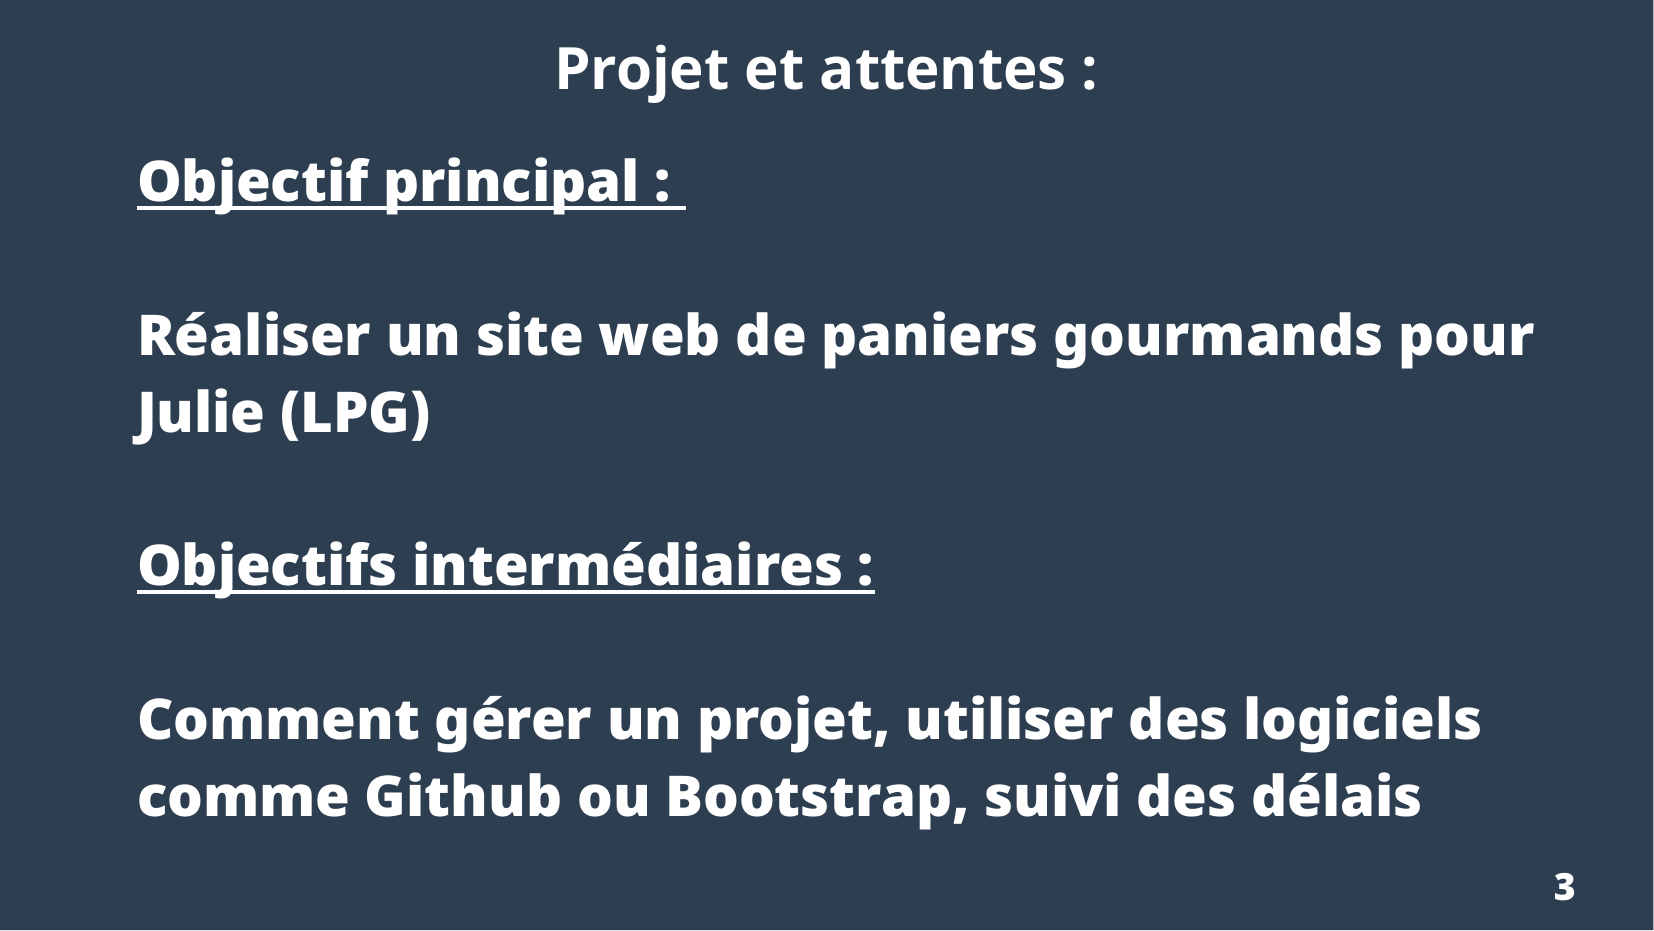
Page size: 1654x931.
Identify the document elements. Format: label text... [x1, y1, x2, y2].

text_box Projet et attentes : [61, 23, 1592, 112]
title Objectif principal : Réaliser un site web de paniers gourmands pour Julie (LPG) Objectifs intermédiaires : Comment gérer un projet, utiliser des logiciels comme Github ou Bootstrap, suivi des délais [97, 141, 1576, 438]
